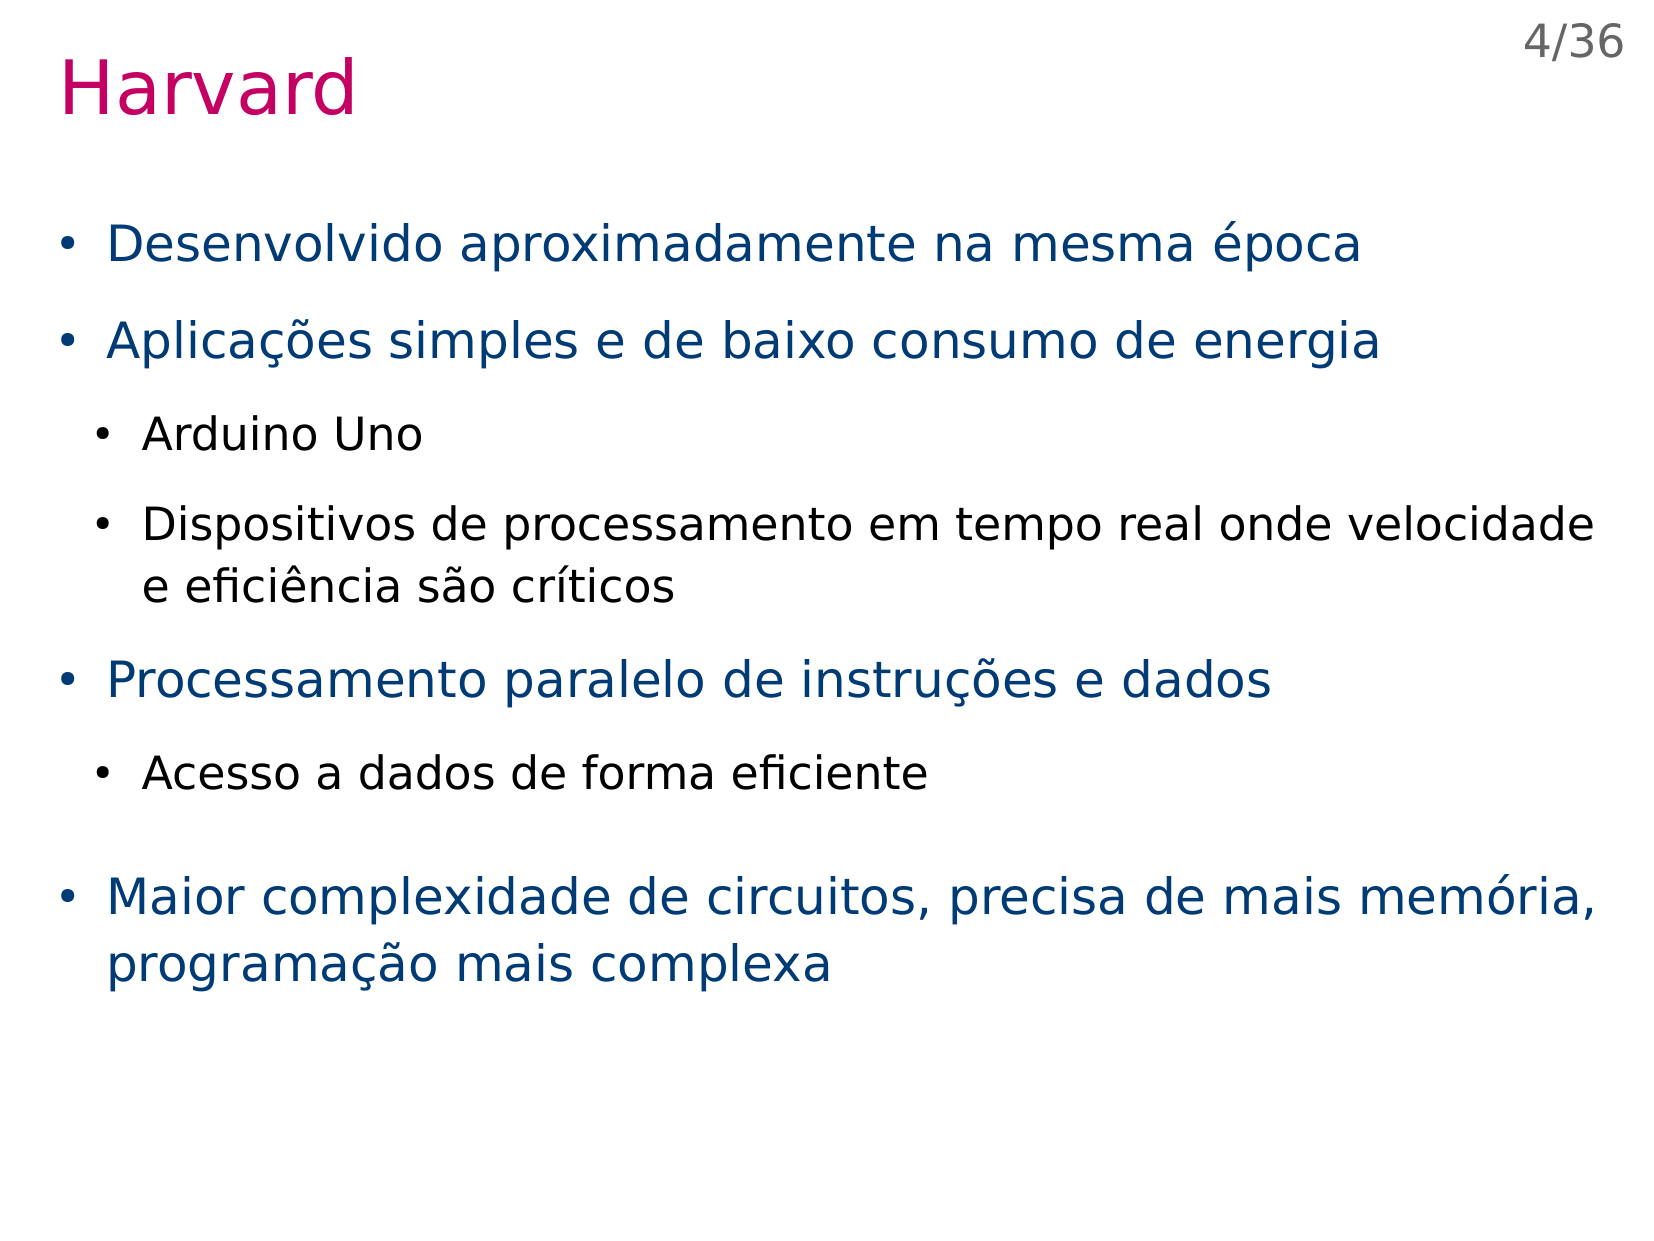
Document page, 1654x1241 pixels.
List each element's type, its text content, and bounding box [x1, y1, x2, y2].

title Harvard [59, 29, 1625, 148]
list Desenvolvido aproximadamente na mesma época Aplicações simples e de baixo consumo de energia Arduino Uno Dispositivos de processamento em tempo real onde velocidade e eficiência são críticos Processamento paralelo de instruções e dados Acesso a dados de forma eficiente Maior complexidade de circuitos, precisa de mais memória, programação mais complexa [59, 206, 1625, 1211]
